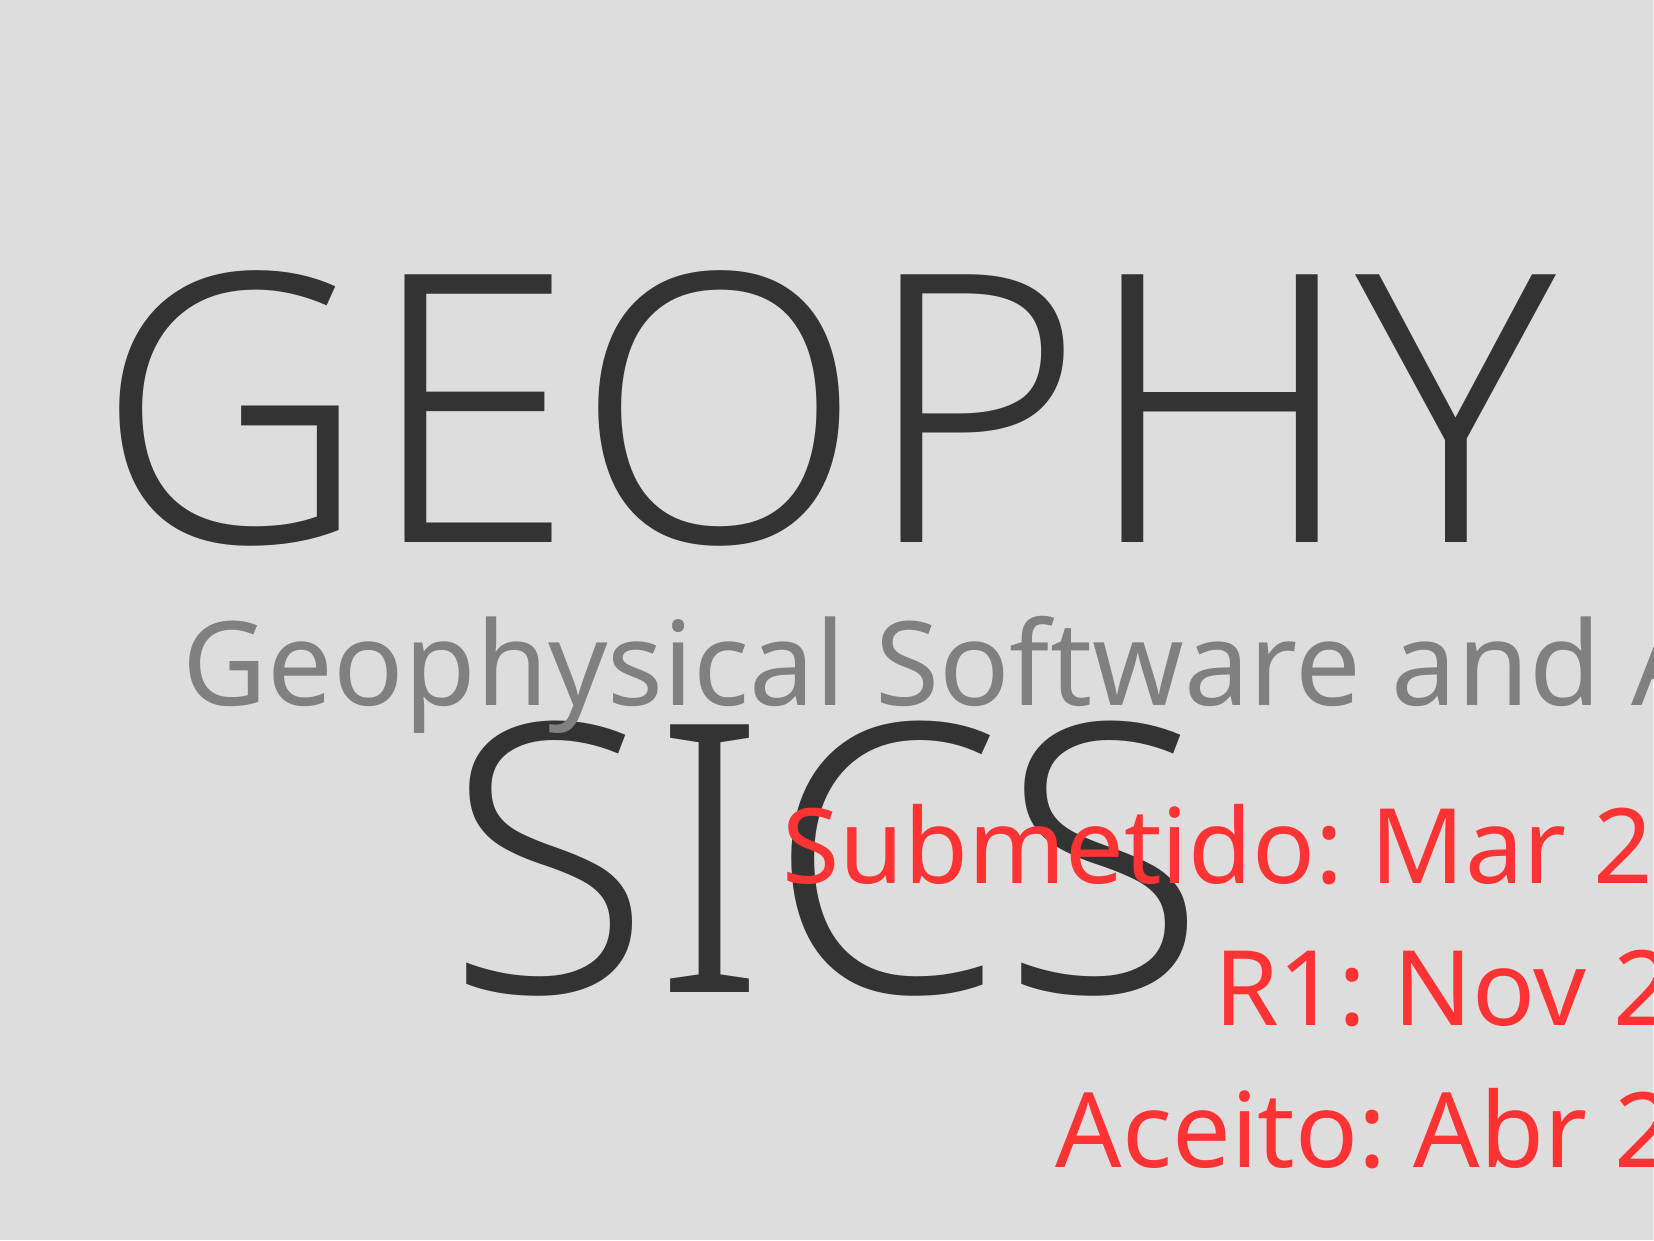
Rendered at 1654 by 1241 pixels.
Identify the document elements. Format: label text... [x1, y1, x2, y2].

title GEOPHYSICS [41, 153, 1613, 584]
text_box Submetido: Mar 2015 R1: Nov 2015 Aceito: Abr 2016 [767, 764, 1485, 1143]
text_box Geophysical Software and Algorithms [168, 572, 1516, 727]
